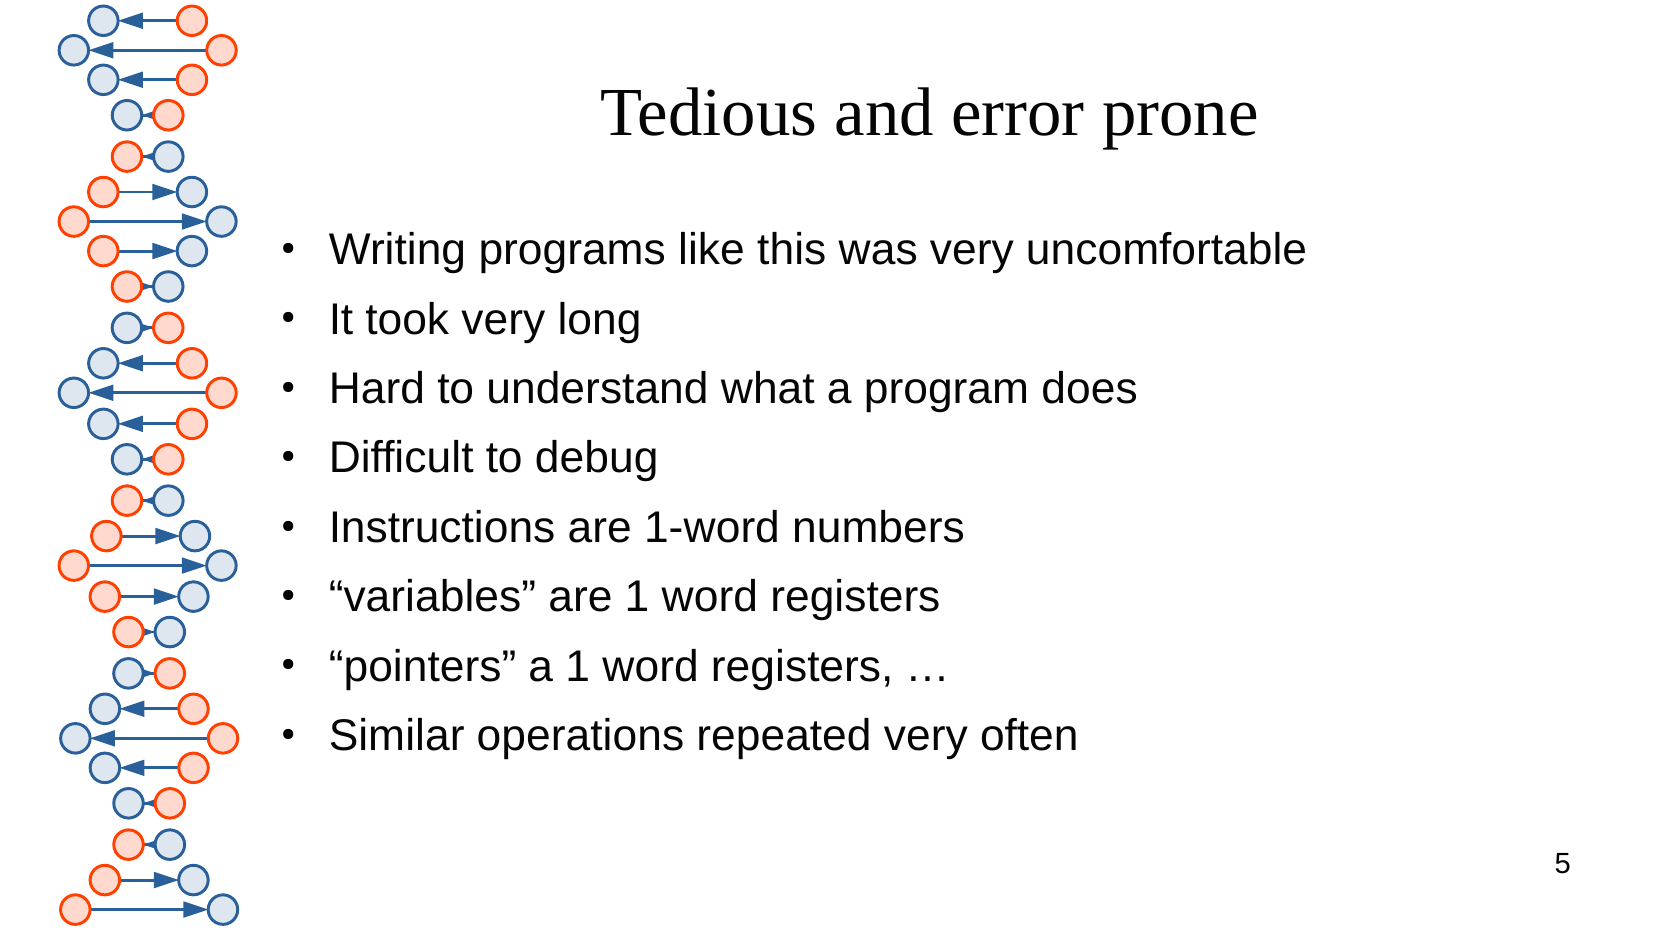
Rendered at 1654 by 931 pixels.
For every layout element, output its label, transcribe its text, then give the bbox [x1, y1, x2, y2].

title Tedious and error prone [265, 35, 1595, 189]
list Writing programs like this was very uncomfortable It took very long Hard to understand what a program does Difficult to debug Instructions are 1-word numbers “variables” are 1 word registers “pointers” a 1 word registers, … Similar operations repeated very often [265, 224, 1595, 764]
